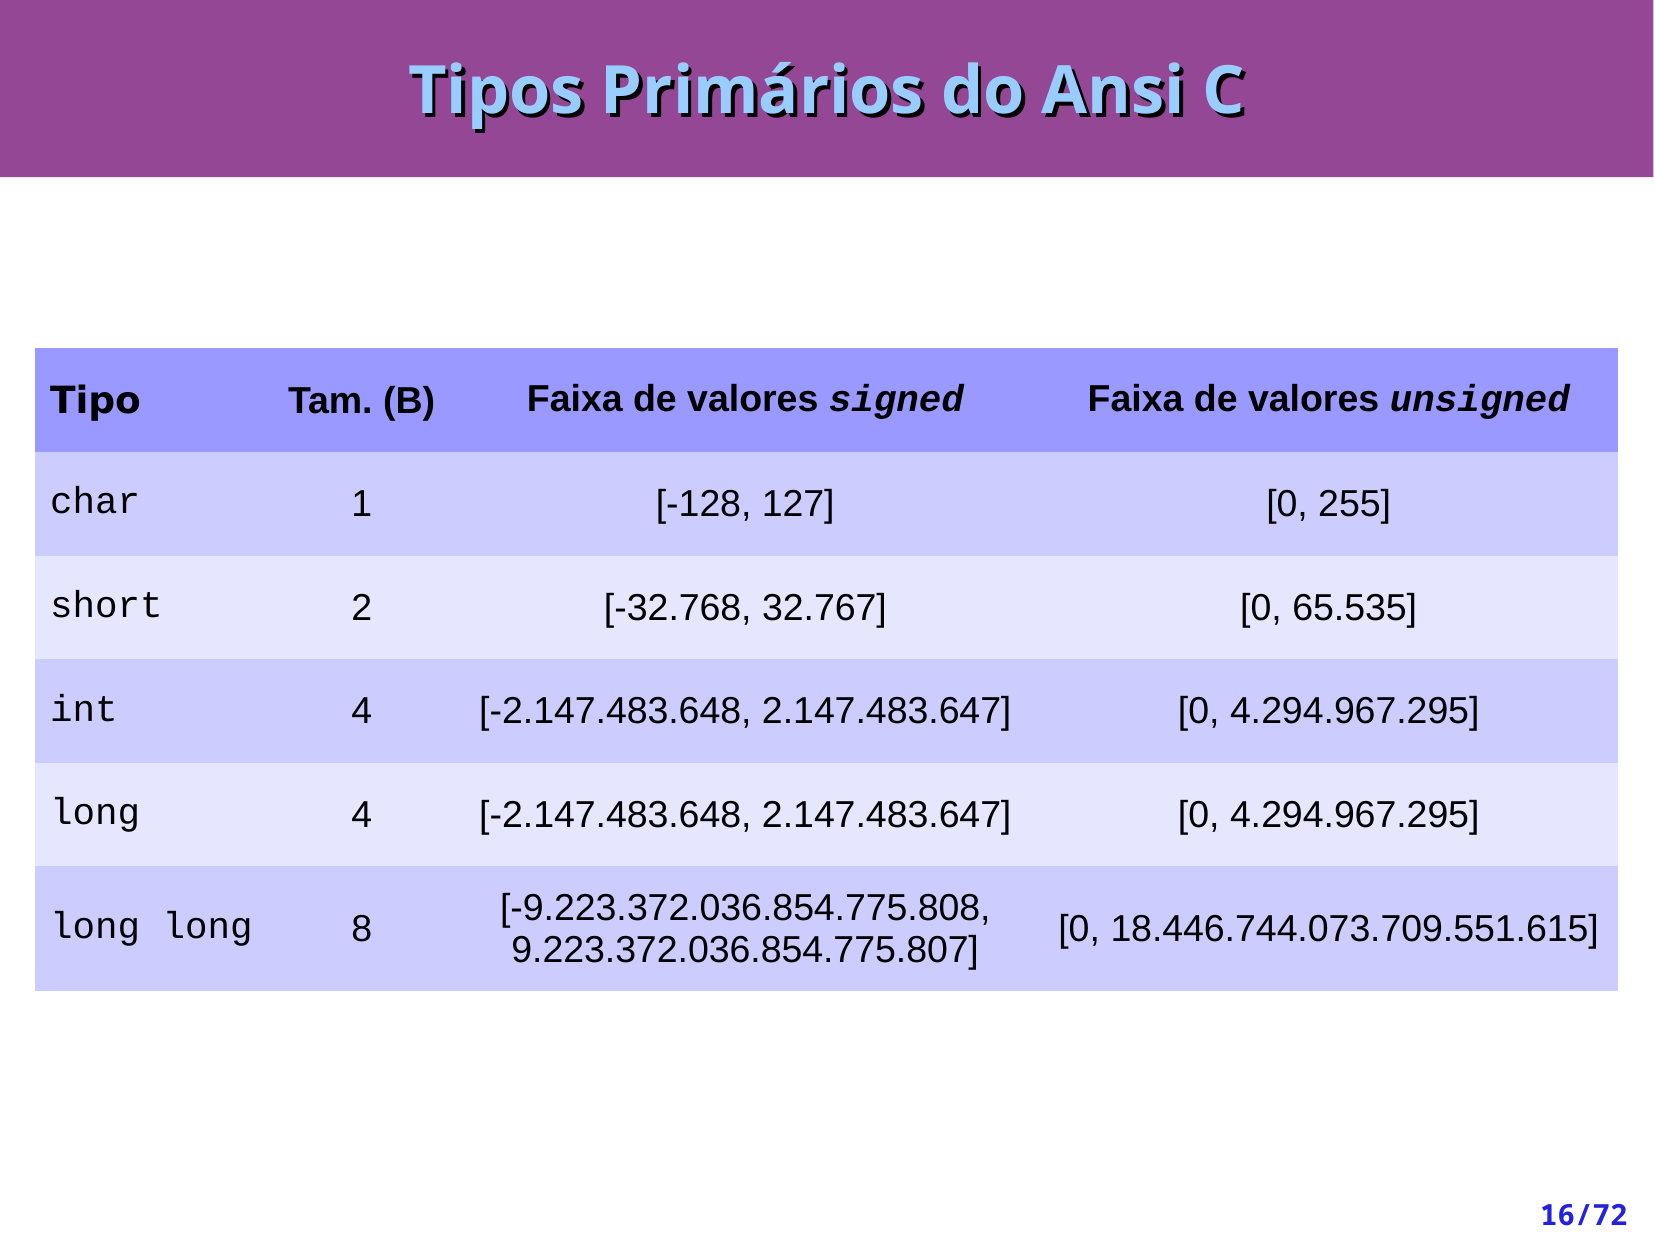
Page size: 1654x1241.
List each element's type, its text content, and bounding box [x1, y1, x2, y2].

table_header Tipo [35, 348, 272, 452]
table_cell char [35, 452, 272, 556]
table_cell [-32.768, 32.767] [451, 556, 1039, 659]
table_cell [-2.147.483.648, 2.147.483.647] [451, 659, 1039, 763]
table_header Tam. (B) [272, 348, 451, 452]
table_cell [0, 65.535] [1039, 556, 1618, 659]
table_cell 2 [272, 556, 451, 659]
table_cell short [35, 556, 272, 659]
table_cell 4 [272, 659, 451, 763]
table_cell long [35, 763, 272, 866]
table_cell [0, 255] [1039, 452, 1618, 556]
table_header Faixa de valores signed [451, 348, 1039, 452]
table_cell [-2.147.483.648, 2.147.483.647] [451, 763, 1039, 866]
table_cell long long [35, 866, 272, 991]
table_cell [0, 4.294.967.295] [1039, 763, 1618, 866]
table_cell 8 [272, 866, 451, 991]
table_cell [0, 4.294.967.295] [1039, 659, 1618, 763]
table_header Faixa de valores unsigned [1039, 348, 1618, 452]
table_cell [-128, 127] [451, 452, 1039, 556]
table_cell int [35, 659, 272, 763]
table_cell 1 [272, 452, 451, 556]
title Tipos Primários do Ansi C [82, 0, 1571, 192]
table_cell [0, 18.446.744.073.709.551.615] [1039, 866, 1618, 991]
table_cell 4 [272, 763, 451, 866]
table_cell [-9.223.372.036.854.775.808, 9.223.372.036.854.775.807] [451, 866, 1039, 991]
